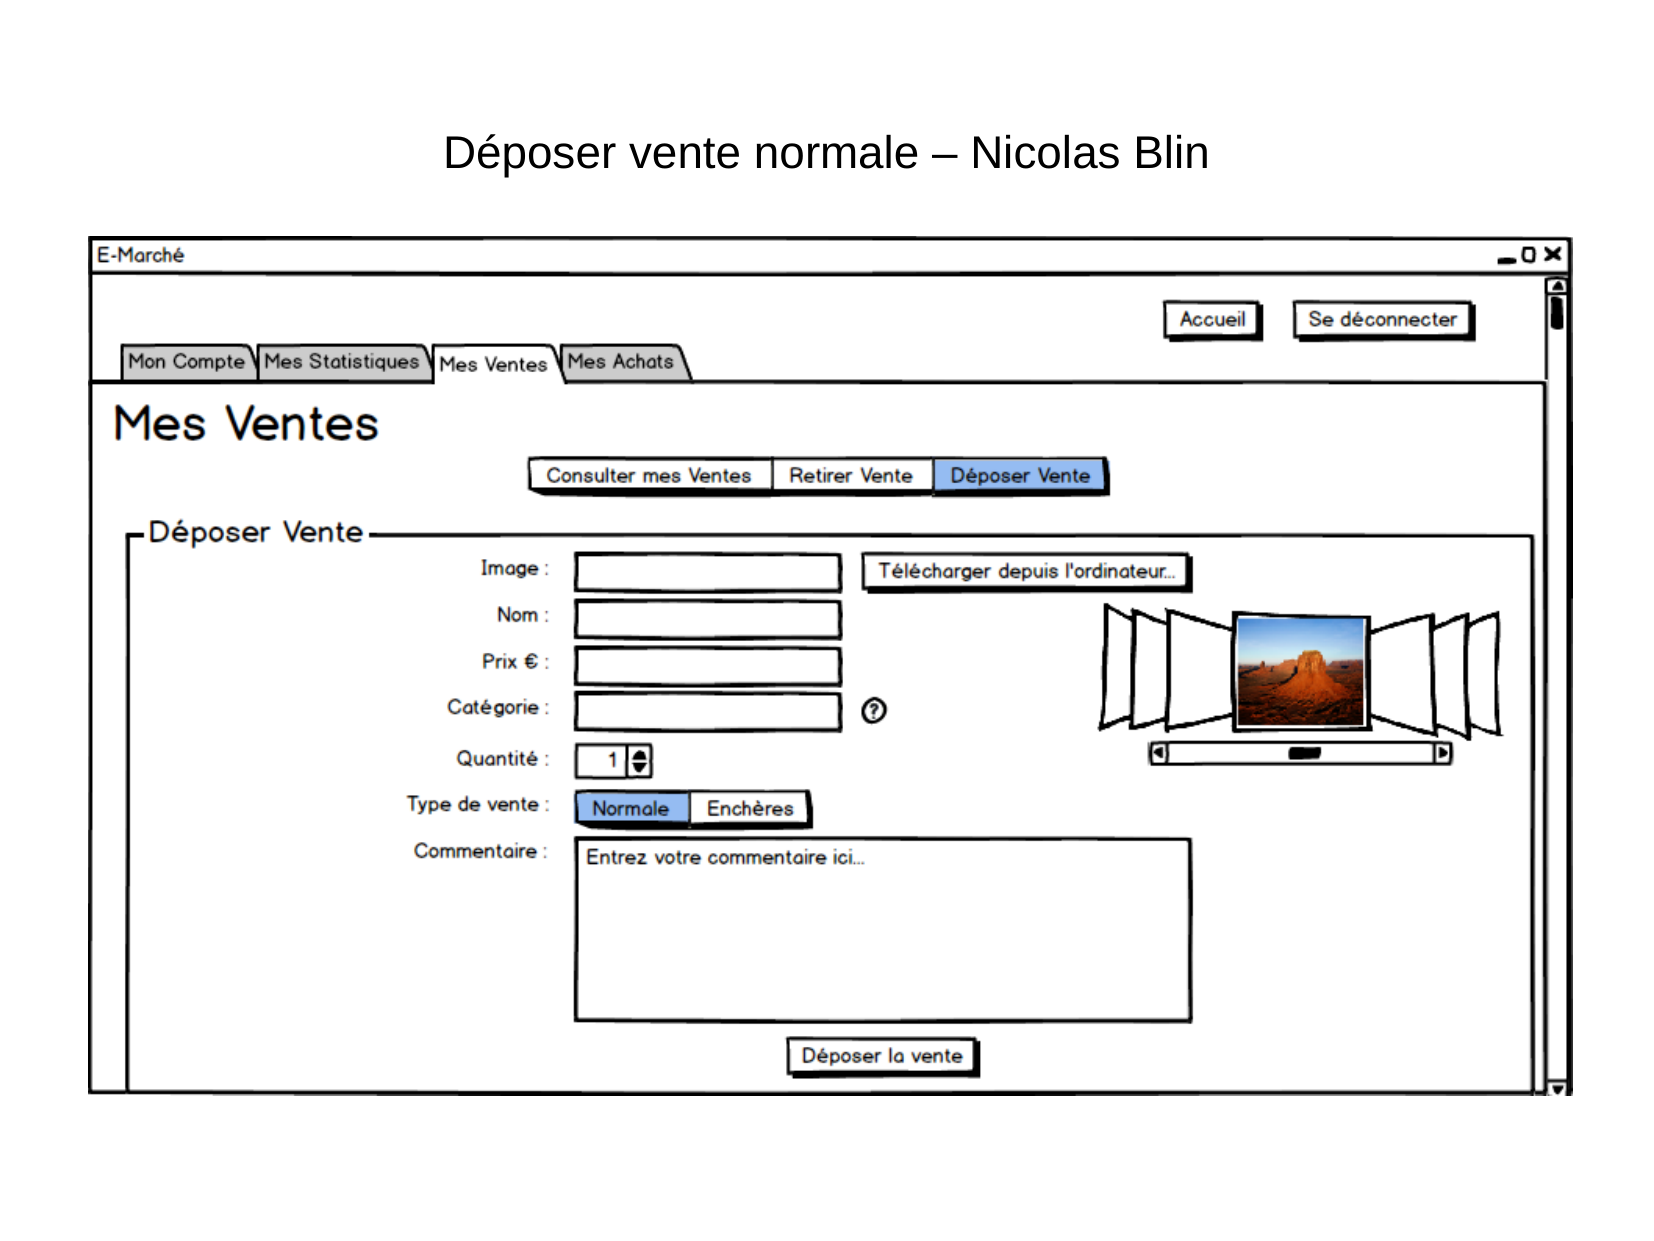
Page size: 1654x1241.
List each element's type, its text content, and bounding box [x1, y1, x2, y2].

title Déposer vente normale – Nicolas Blin [82, 49, 1571, 257]
picture [88, 236, 1573, 1096]
